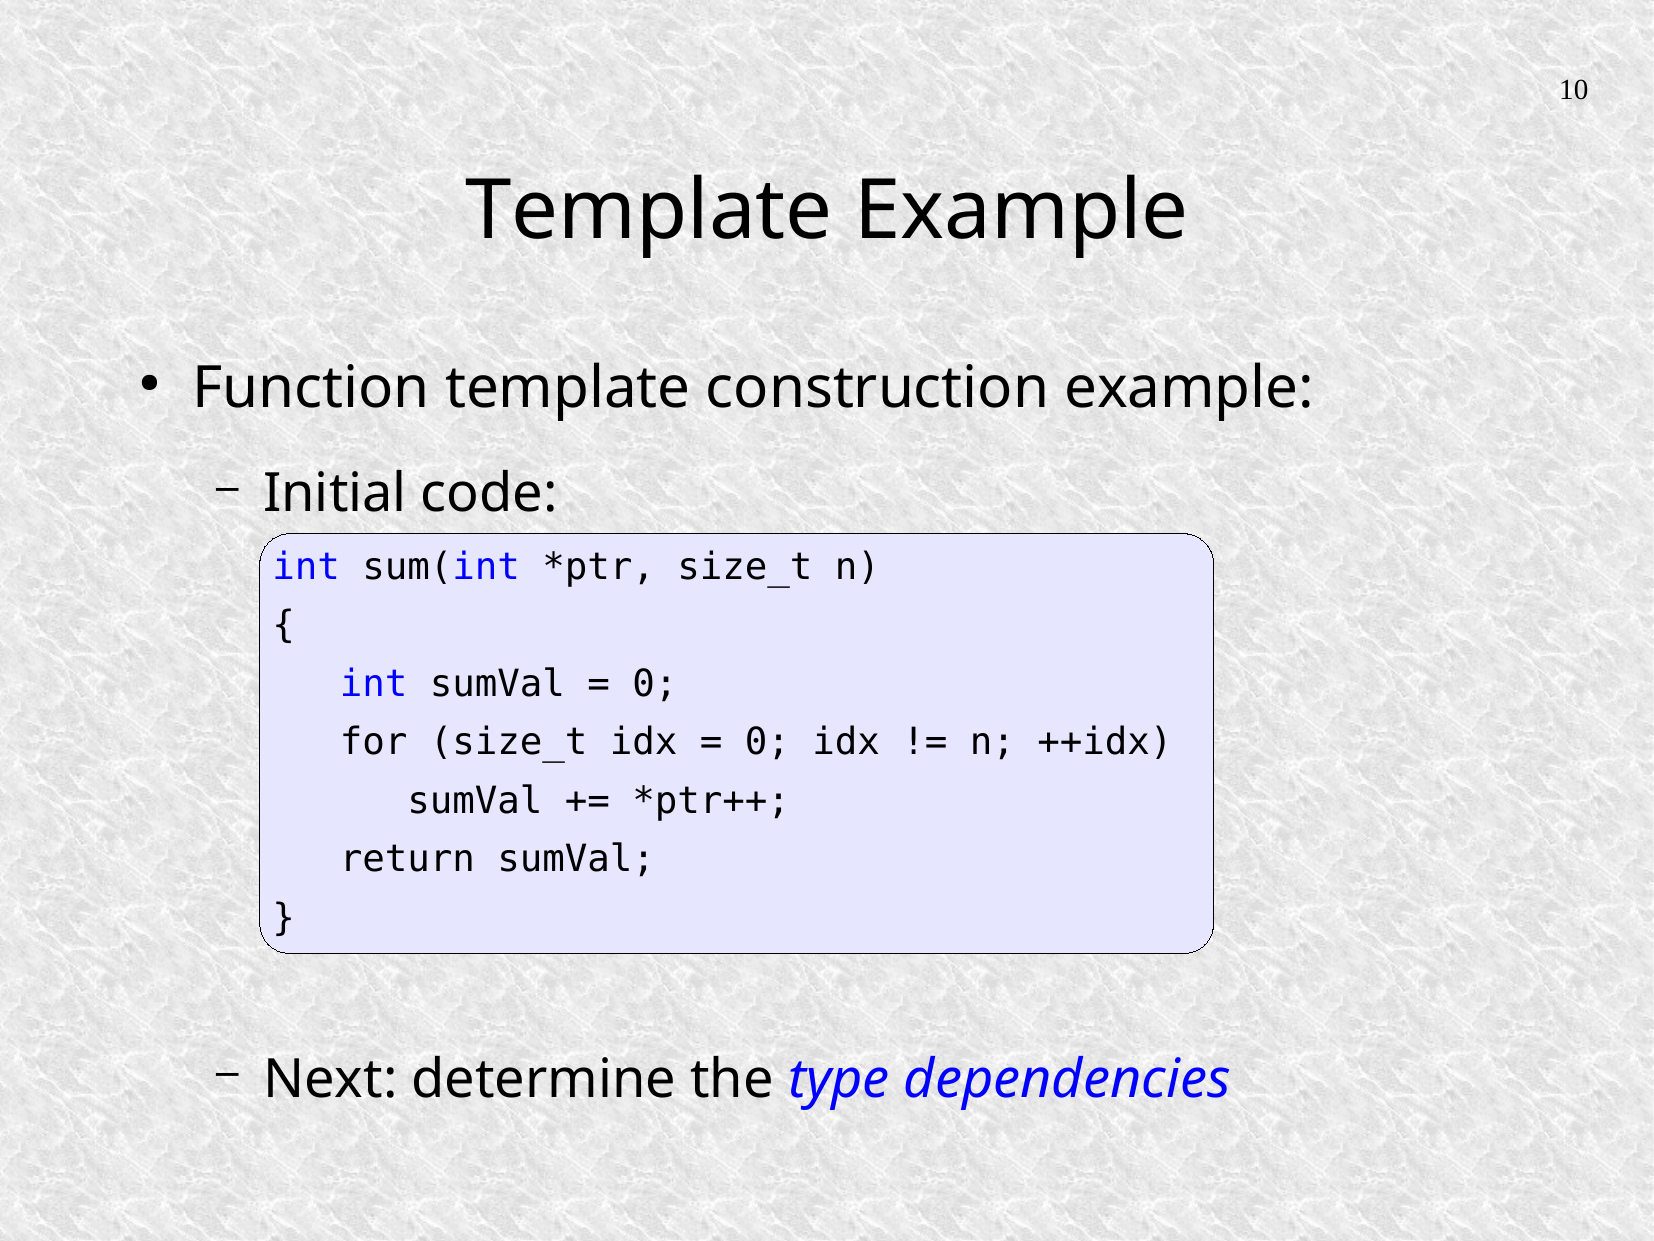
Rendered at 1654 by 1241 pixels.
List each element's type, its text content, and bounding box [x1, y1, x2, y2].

title Template Example [121, 102, 1534, 311]
picture [0, 0, 1654, 1241]
text_box int sum(int *ptr, size_t n) { int sumVal = 0; for (size_t idx = 0; idx != n; ++idx) sumVal += *ptr++; return sumVal; } [272, 544, 1202, 952]
list Function template construction example: Initial code: Next: determine the type dependencies [121, 344, 1534, 1127]
